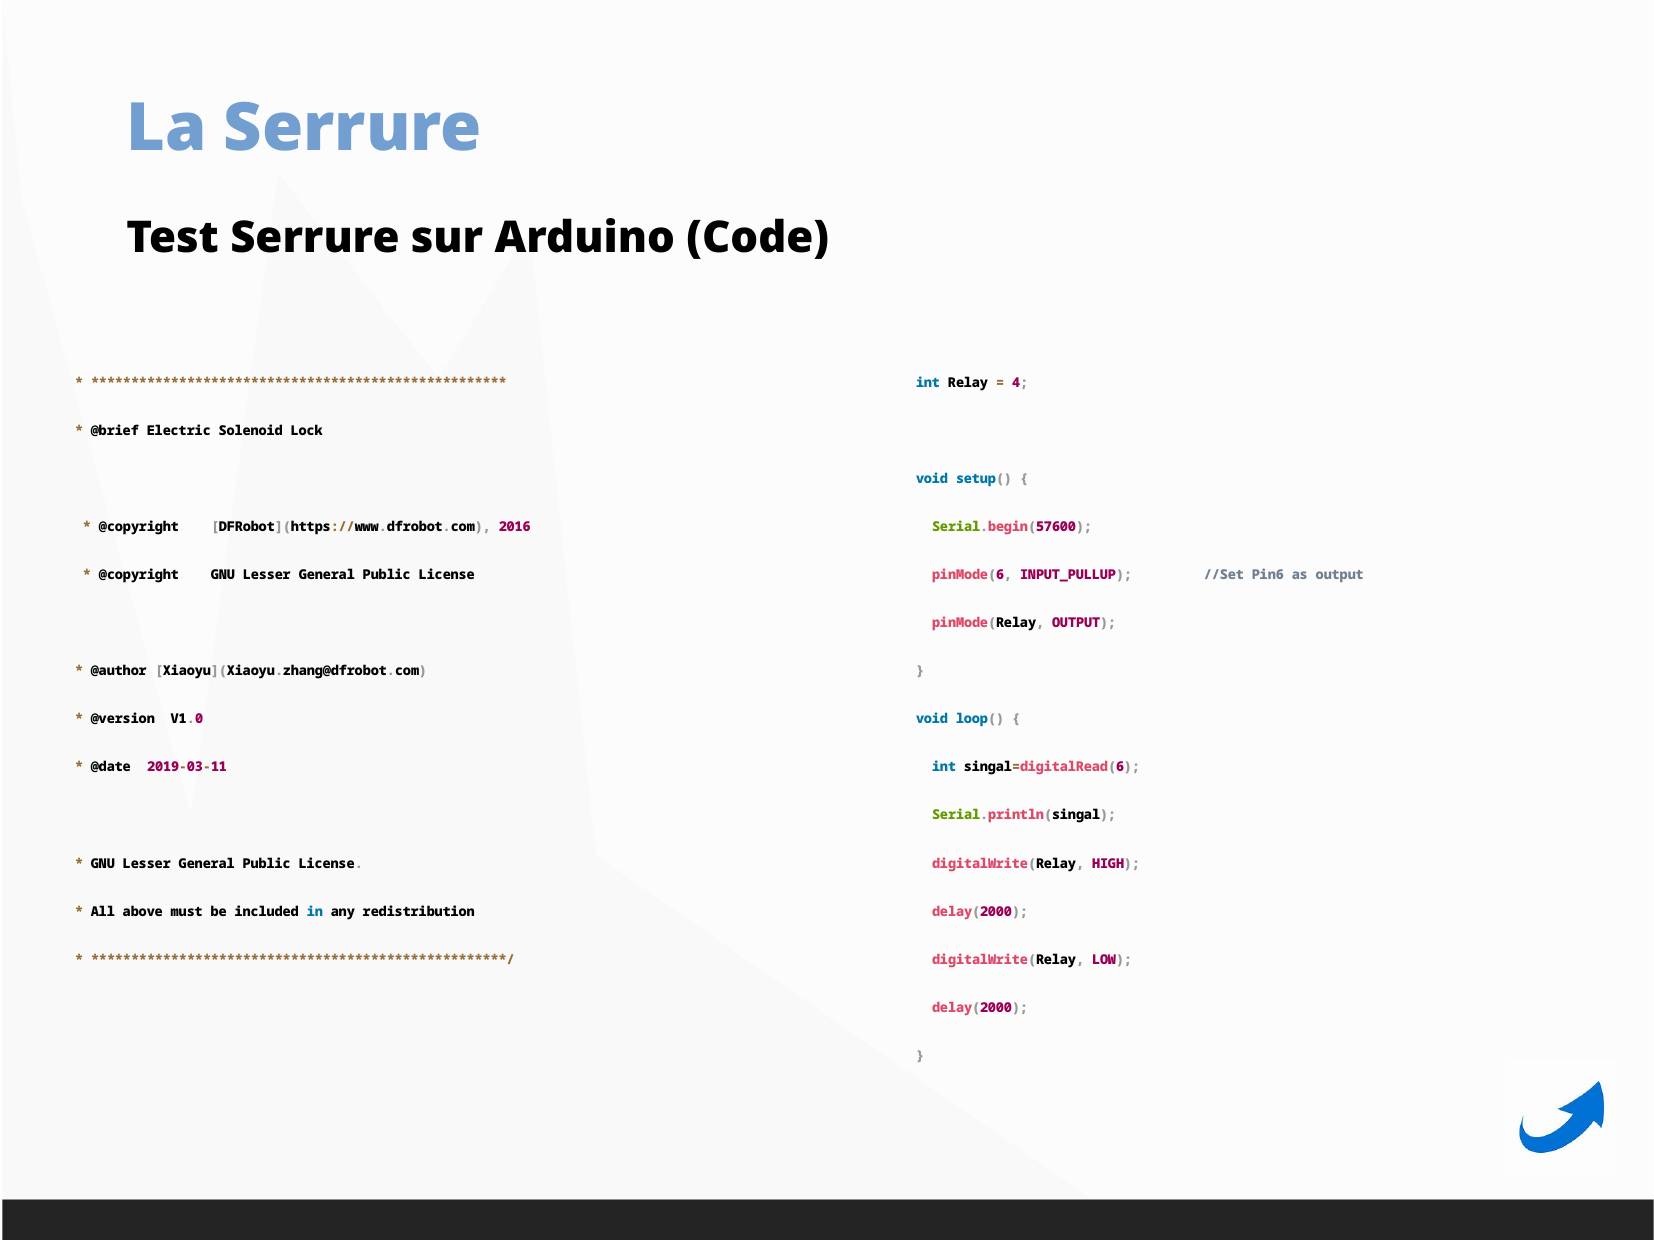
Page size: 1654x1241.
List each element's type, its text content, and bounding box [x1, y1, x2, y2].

title La Serrure [126, 21, 1615, 229]
title Test Serrure sur Arduino (Code) [126, 229, 1615, 340]
picture [2, 0, 1654, 1241]
list * **************************************************** * @brief Electric Solenoid Lock * @copyright [DFRobot](https://www.dfrobot.com), 2016 * @copyright GNU Lesser General Public License * @author [Xiaoyu](Xiaoyu.zhang@dfrobot.com) * @version V1.0 * @date 2019-03-11 * GNU Lesser General Public License. * All above must be included in any redistribution * ****************************************************/ [75, 372, 809, 938]
list int Relay = 4; void setup() { Serial.begin(57600); pinMode(6, INPUT_PULLUP); //Set Pin6 as output pinMode(Relay, OUTPUT); } void loop() { int singal=digitalRead(6); Serial.println(singal); digitalWrite(Relay, HIGH); delay(2000); digitalWrite(Relay, LOW); delay(2000); } [845, 372, 1572, 1013]
